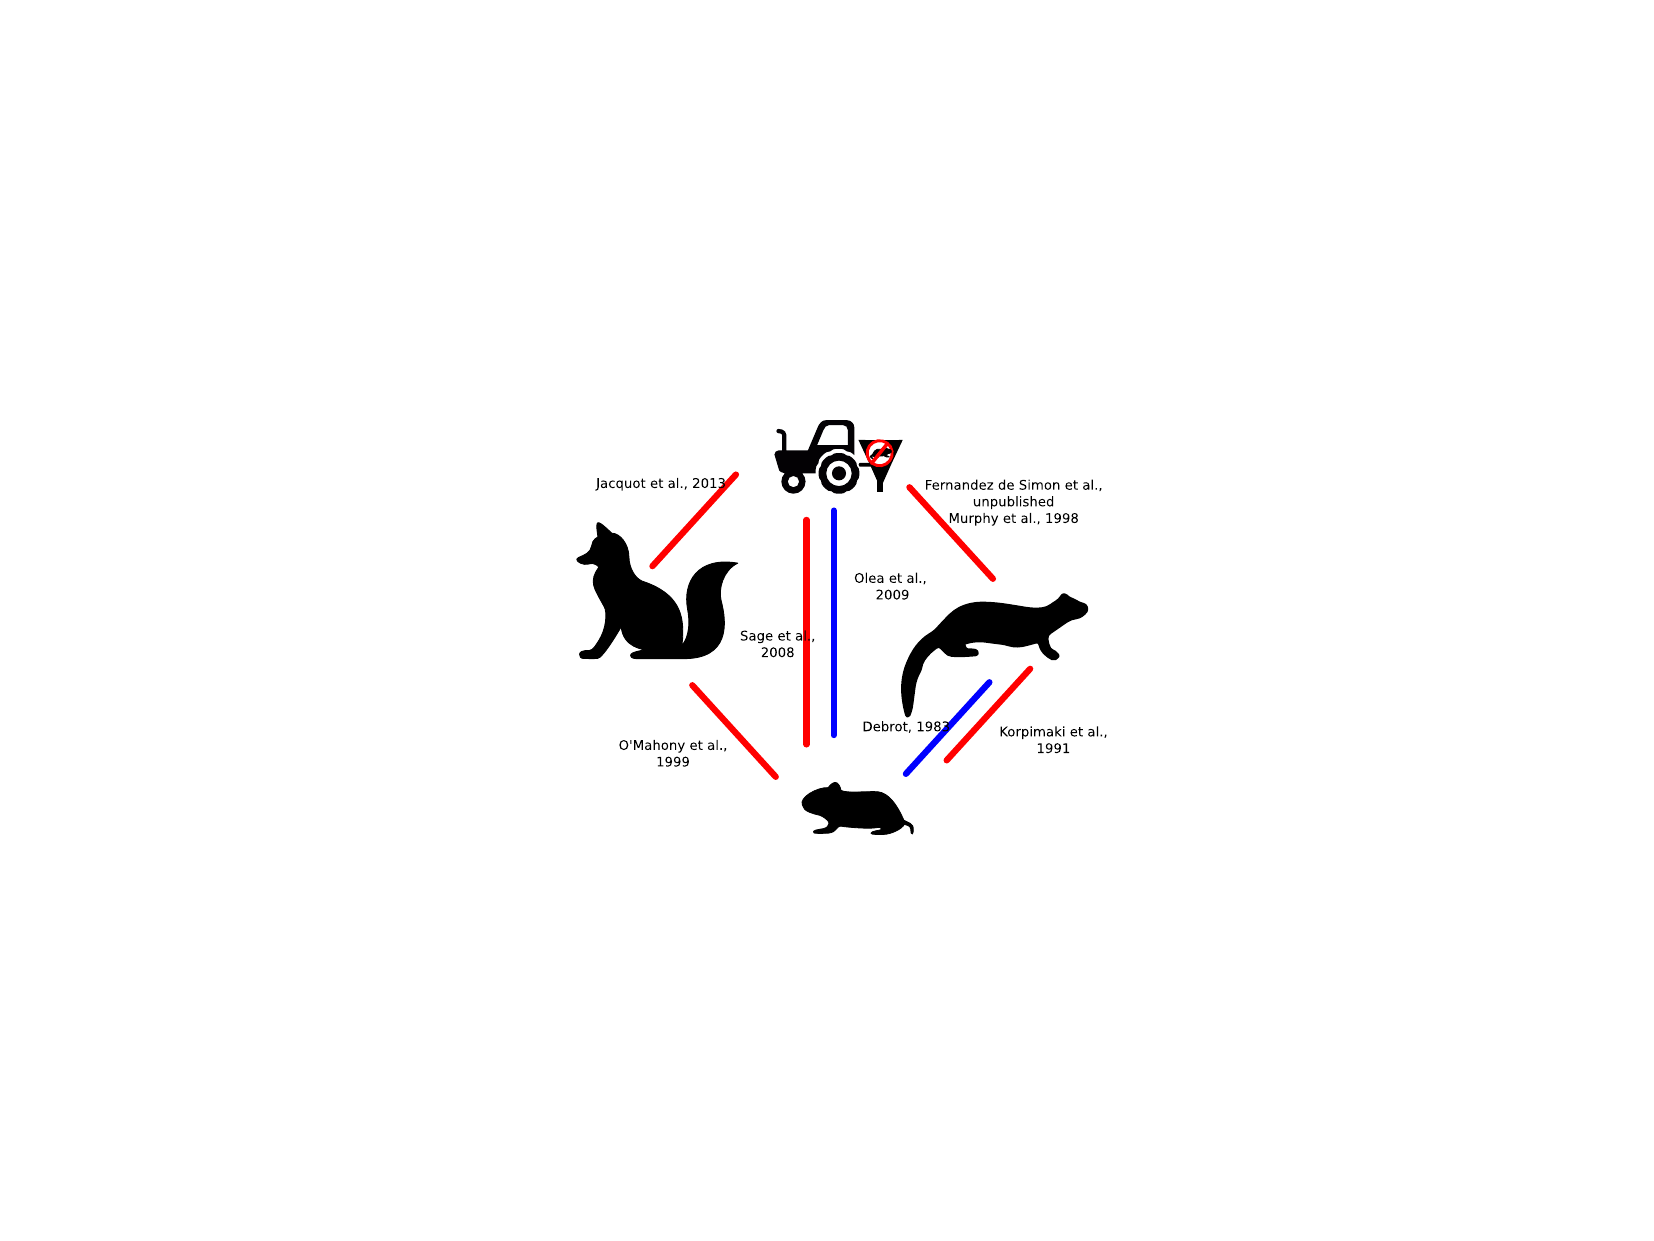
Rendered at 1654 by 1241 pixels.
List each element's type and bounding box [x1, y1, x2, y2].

text_box [934, 721, 941, 732]
text_box [761, 647, 768, 658]
text_box [1073, 480, 1078, 490]
text_box [902, 594, 1088, 717]
text_box [975, 515, 982, 526]
text_box [693, 477, 700, 488]
text_box [1046, 513, 1053, 523]
text_box [1021, 515, 1028, 524]
text_box [925, 721, 933, 732]
text_box [690, 742, 697, 751]
text_box [876, 589, 883, 600]
text_box [1063, 743, 1070, 754]
text_box [653, 739, 660, 750]
text_box [917, 721, 924, 732]
text_box [765, 633, 773, 641]
text_box [926, 480, 940, 490]
text_box [710, 478, 717, 488]
text_box [1000, 726, 1015, 737]
text_box [907, 575, 914, 583]
text_box [998, 479, 1006, 490]
text_box [1046, 728, 1053, 737]
text_box [1038, 496, 1054, 507]
text_box [877, 575, 884, 583]
text_box [969, 515, 974, 523]
text_box [983, 512, 990, 523]
text_box [634, 740, 643, 750]
text_box [893, 589, 909, 600]
text_box [1062, 513, 1070, 524]
text_box [774, 420, 855, 494]
text_box [889, 575, 897, 583]
text_box [1083, 482, 1090, 490]
text_box [941, 482, 953, 490]
text_box [1088, 728, 1095, 737]
text_box [701, 477, 709, 489]
text_box [778, 647, 786, 658]
text_box [650, 478, 664, 489]
text_box [1054, 513, 1061, 524]
text_box [778, 631, 791, 641]
text_box [982, 498, 989, 507]
text_box [740, 630, 748, 641]
text_box [949, 513, 959, 523]
text_box [1065, 482, 1073, 490]
text_box [576, 522, 738, 659]
text_box [897, 573, 902, 583]
text_box [946, 668, 1031, 761]
text_box [645, 742, 652, 751]
text_box [1032, 482, 1043, 490]
text_box [1045, 743, 1053, 754]
text_box [698, 740, 703, 750]
text_box [909, 487, 993, 579]
text_box [1070, 727, 1083, 737]
text_box [854, 572, 864, 583]
text_box [1037, 743, 1044, 754]
text_box [1055, 726, 1062, 737]
text_box [991, 515, 999, 526]
text_box [670, 742, 685, 753]
text_box [608, 480, 615, 489]
text_box [616, 480, 623, 491]
text_box [1034, 728, 1045, 737]
text_box [802, 782, 914, 835]
text_box [770, 647, 777, 658]
text_box [973, 498, 981, 507]
text_box [1053, 482, 1060, 490]
text_box [625, 480, 632, 489]
text_box [1019, 479, 1027, 490]
text_box [595, 478, 599, 491]
text_box [905, 682, 990, 774]
text_box [882, 721, 889, 732]
text_box [991, 498, 998, 510]
text_box [661, 742, 669, 751]
text_box [707, 742, 715, 751]
text_box [619, 740, 629, 751]
text_box [1007, 496, 1015, 507]
text_box [657, 756, 664, 767]
text_box [873, 723, 881, 732]
text_box [890, 721, 911, 733]
text_box [1071, 513, 1078, 524]
text_box [1011, 513, 1016, 523]
text_box [692, 685, 776, 777]
text_box [1044, 482, 1052, 490]
text_box [1054, 743, 1061, 754]
text_box [1022, 728, 1029, 740]
text_box [600, 480, 607, 489]
text_box [652, 474, 736, 567]
text_box [1030, 496, 1037, 507]
text_box [868, 575, 876, 583]
text_box [884, 589, 892, 600]
text_box [633, 478, 646, 489]
text_box [962, 482, 969, 490]
text_box [757, 633, 764, 644]
text_box [961, 515, 968, 524]
text_box [1023, 498, 1029, 507]
text_box [1007, 482, 1014, 490]
text_box [818, 439, 903, 494]
text_box [749, 633, 756, 641]
text_box [795, 633, 803, 641]
text_box [668, 480, 675, 489]
text_box [682, 756, 689, 767]
text_box [979, 482, 994, 490]
text_box [787, 647, 794, 658]
text_box [1003, 515, 1011, 524]
text_box [1016, 728, 1021, 737]
text_box [863, 721, 872, 732]
text_box [954, 482, 961, 490]
text_box [970, 479, 978, 490]
text_box [999, 499, 1006, 507]
text_box [665, 756, 681, 767]
